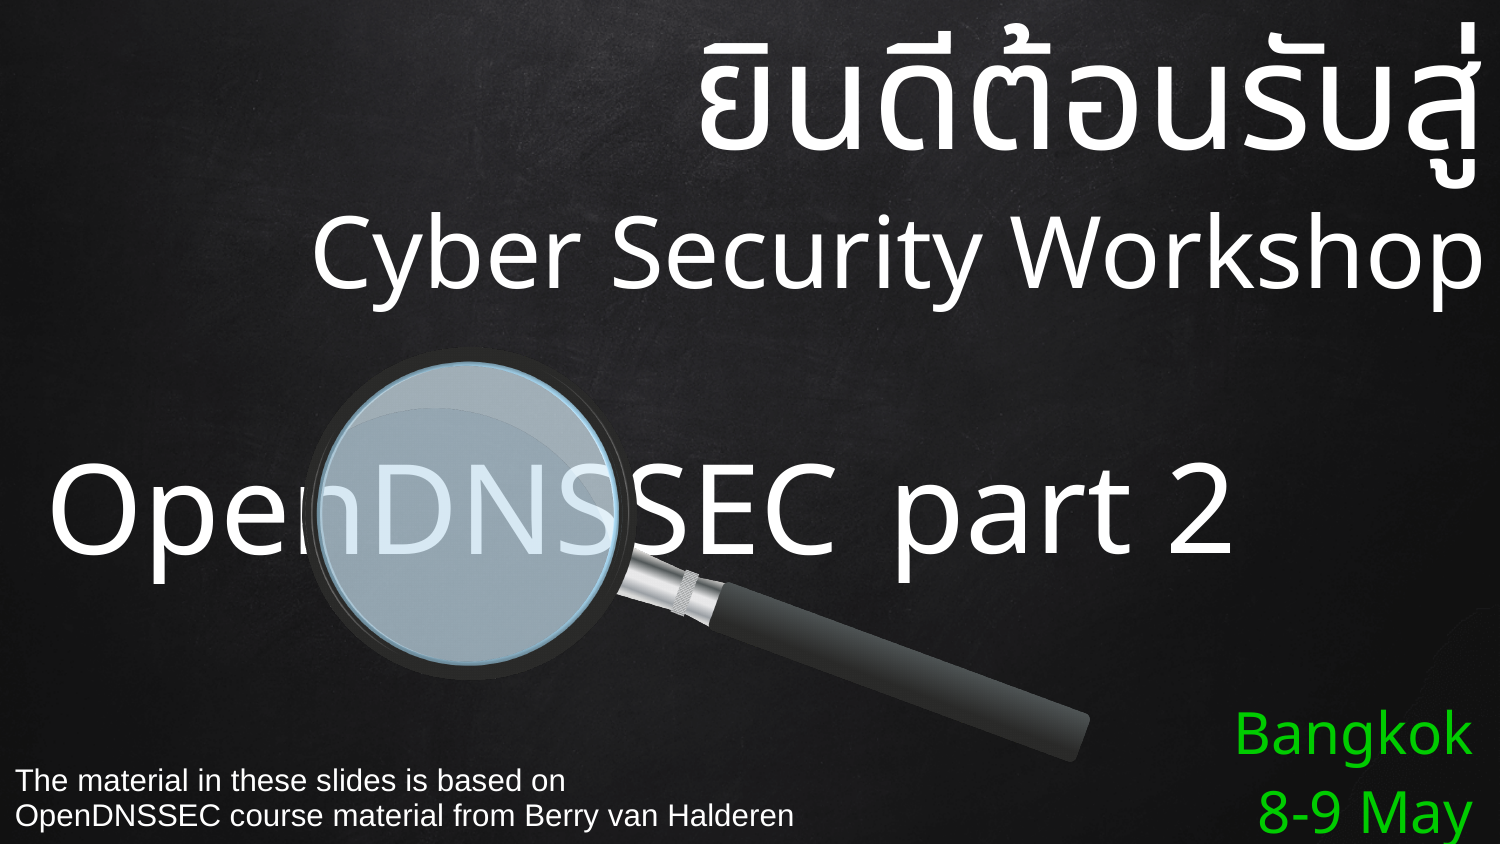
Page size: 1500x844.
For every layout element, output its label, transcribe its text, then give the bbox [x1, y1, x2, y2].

text_box The material in these slides is based on OpenDNSSEC course material from Berry van Halderen [0, 755, 827, 841]
title ยินดีต้อนรับสู่ Cyber Security Workshop [0, 0, 1489, 345]
text_box Bangkok 8-9 May 2019 [1138, 685, 1489, 834]
text_box part 2 [874, 412, 1369, 600]
picture [0, 0, 1500, 844]
title OpenDNSSEC [0, 409, 302, 600]
